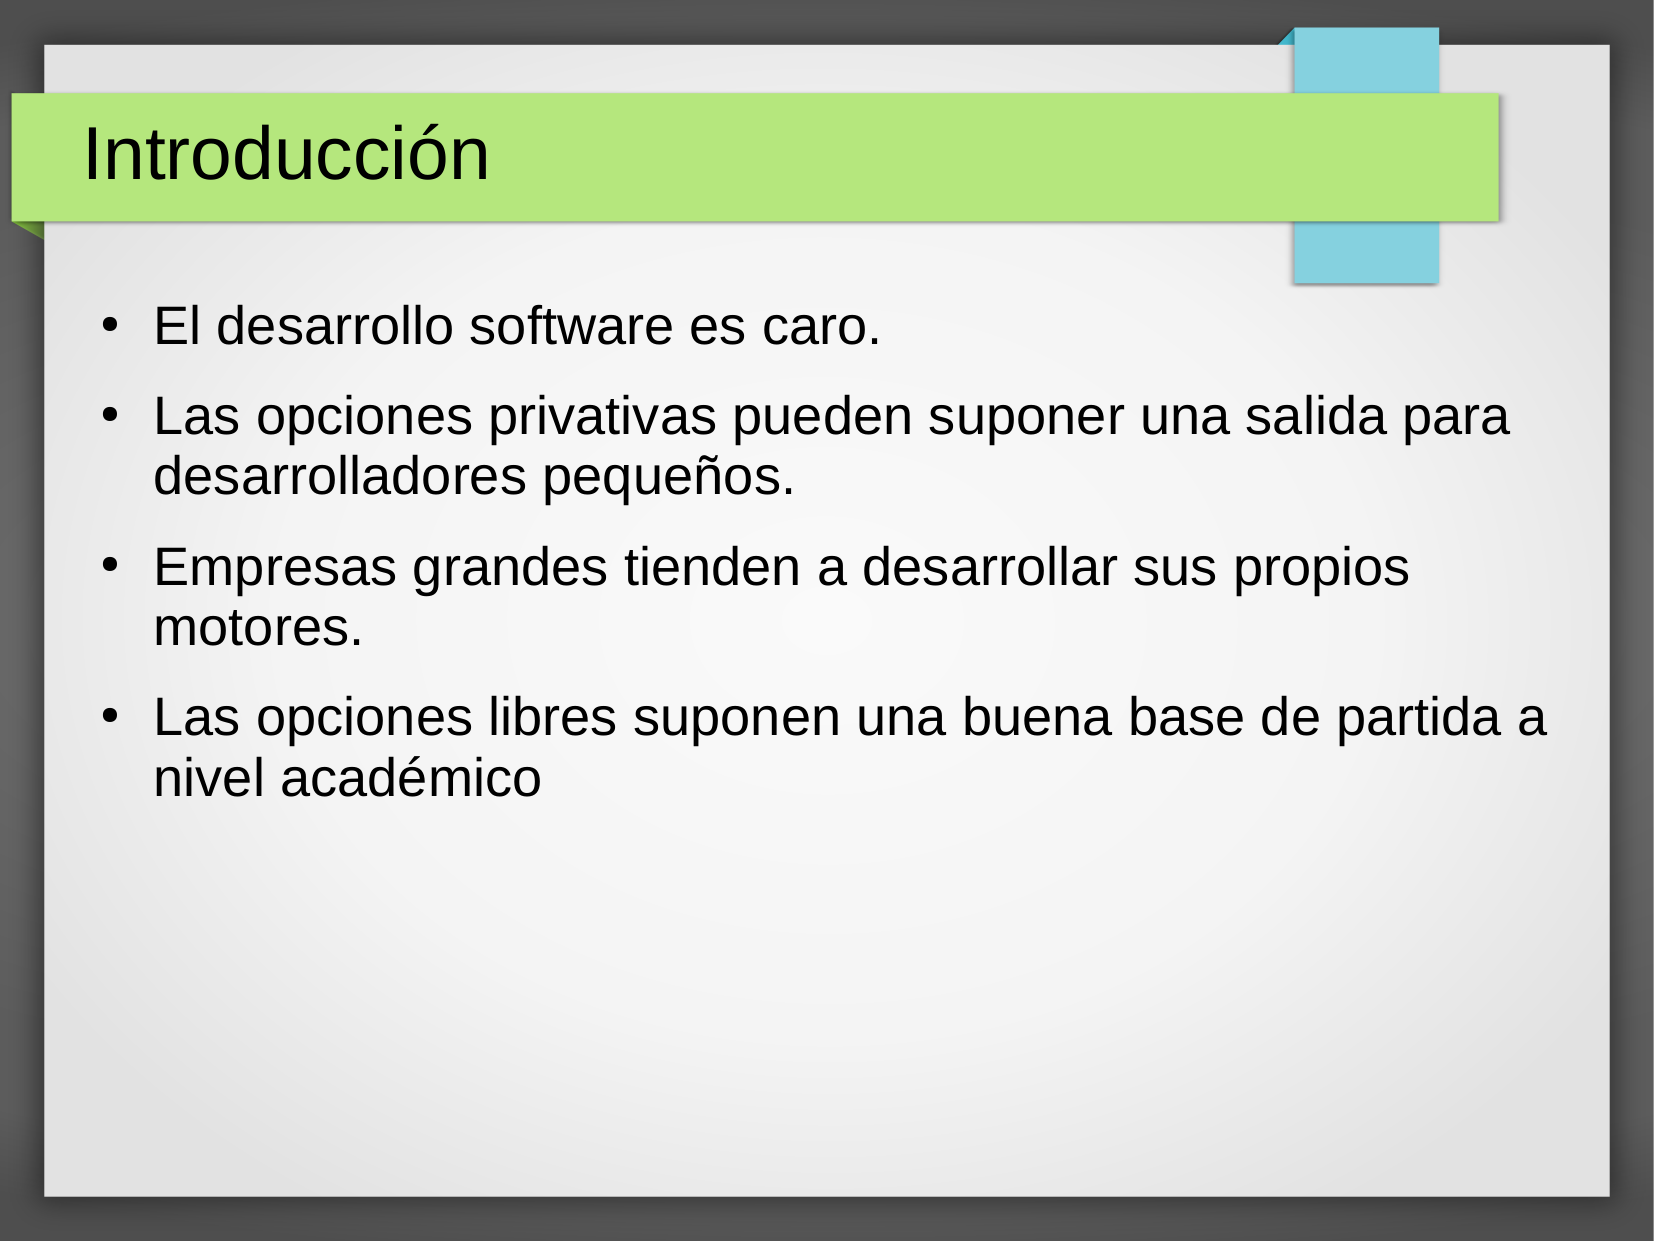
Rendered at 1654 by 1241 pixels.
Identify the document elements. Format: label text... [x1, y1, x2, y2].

picture [0, 0, 1654, 1241]
title Introducción [82, 94, 1264, 213]
list El desarrollo software es caro. Las opciones privativas pueden suponer una salida para desarrolladores pequeños. Empresas grandes tienden a desarrollar sus propios motores. Las opciones libres suponen una buena base de partida a nivel académico [82, 295, 1571, 1015]
